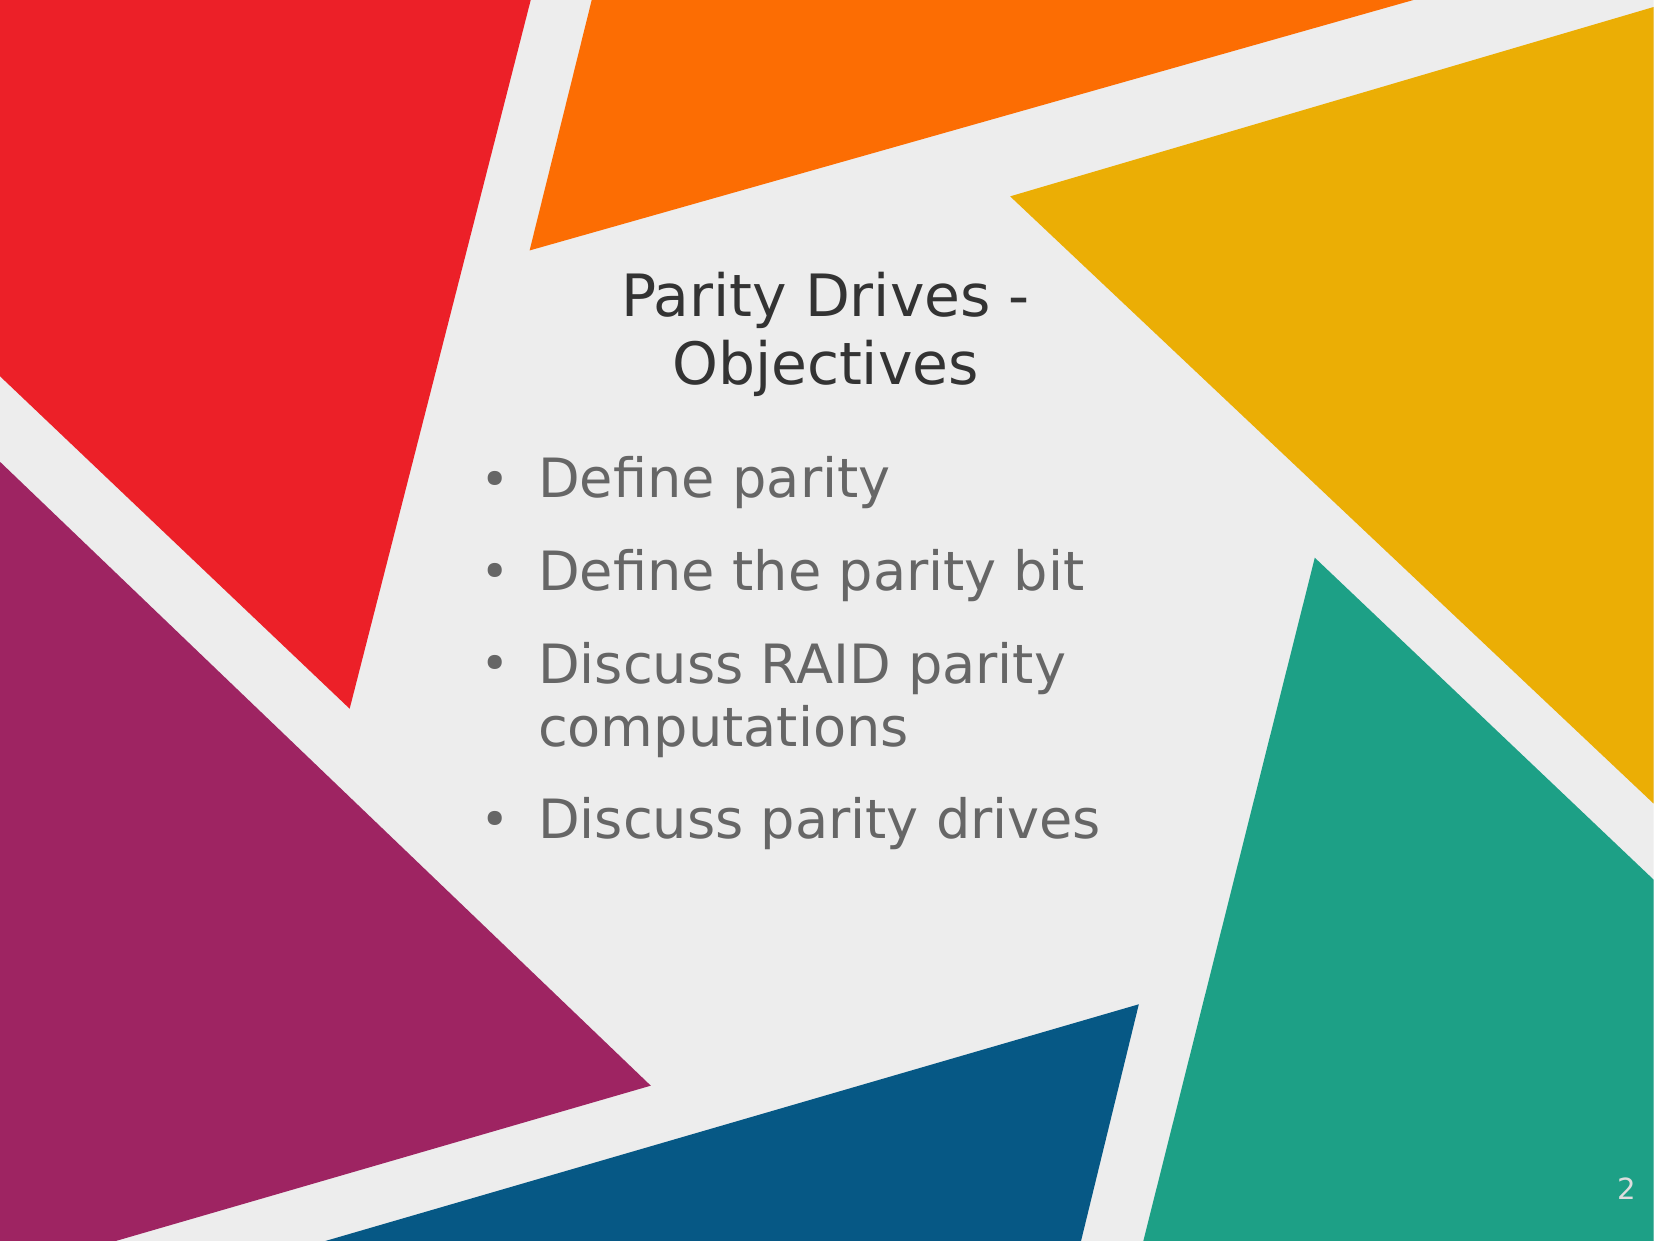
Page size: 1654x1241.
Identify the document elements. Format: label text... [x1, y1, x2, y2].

title Parity Drives - Objectives [467, 226, 1185, 434]
list Define parity Define the parity bit Discuss RAID parity computations Discuss parity drives [467, 447, 1191, 1005]
